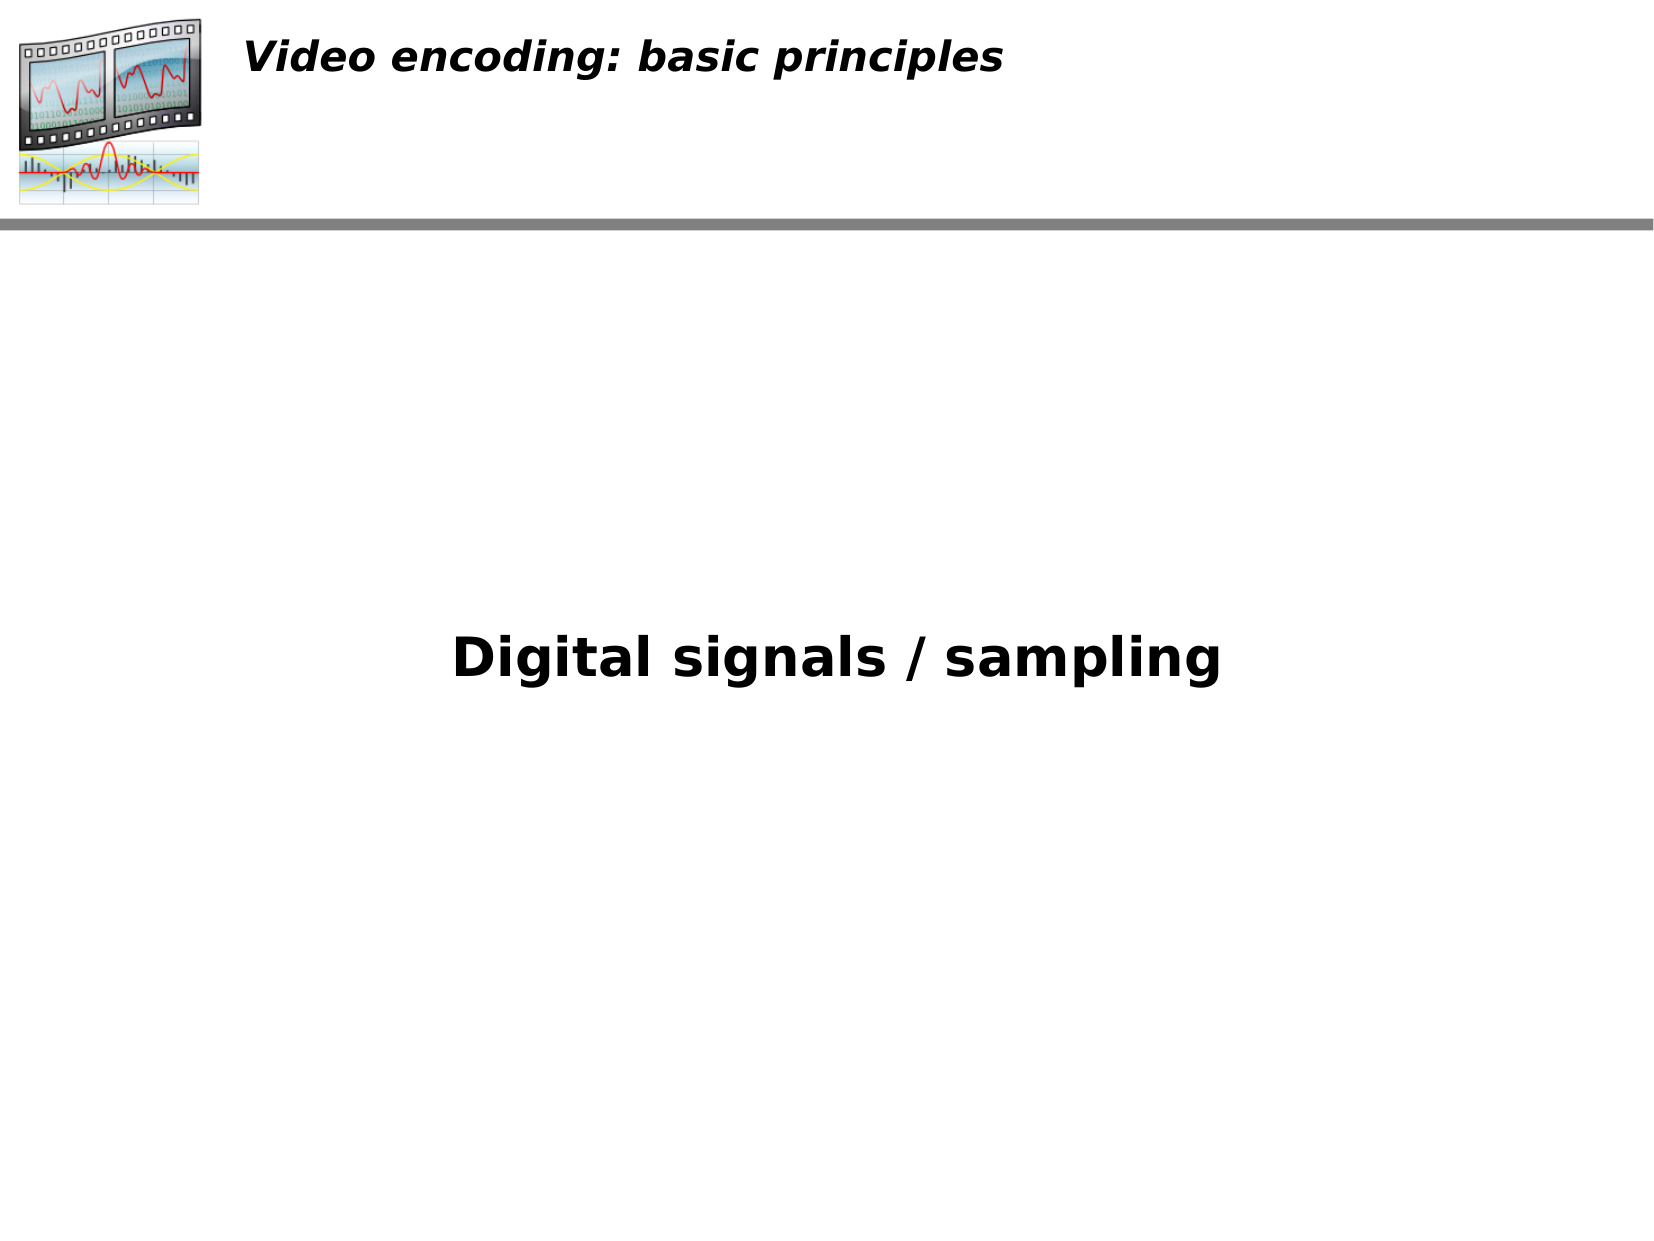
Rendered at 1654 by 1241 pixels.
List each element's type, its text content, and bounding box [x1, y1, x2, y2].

text_box Digital signals / sampling [437, 619, 1239, 697]
text_box [0, 218, 1654, 231]
picture [0, 2, 225, 218]
text_box Video encoding: basic principles [228, 25, 1020, 89]
